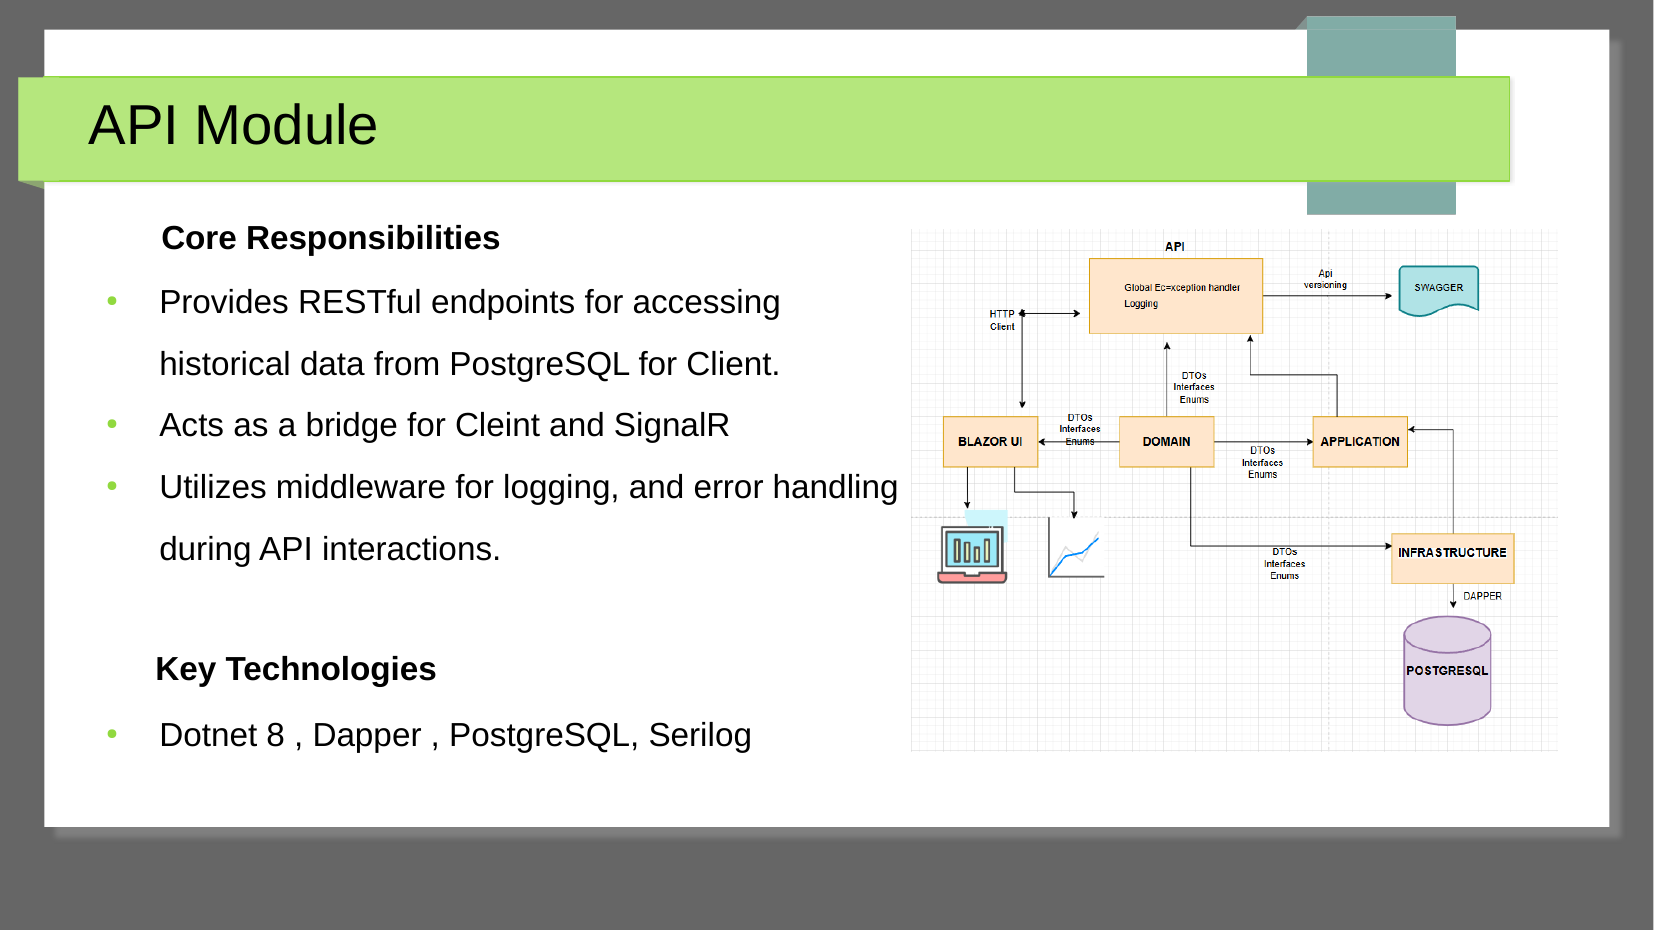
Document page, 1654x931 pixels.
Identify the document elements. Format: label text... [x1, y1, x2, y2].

text_box Core Responsibilities [146, 212, 526, 265]
title API Module [88, 73, 1506, 178]
text_box Key Technologies [140, 643, 453, 695]
list Provides RESTful endpoints for accessing historical data from PostgreSQL for Client. Acts as a bridge for Cleint and SignalR Utilizes middleware for logging, and error handling during API interactions. Dotnet 8 , Dapper , PostgreSQL, Serilog [88, 221, 1565, 813]
picture [911, 229, 1558, 752]
